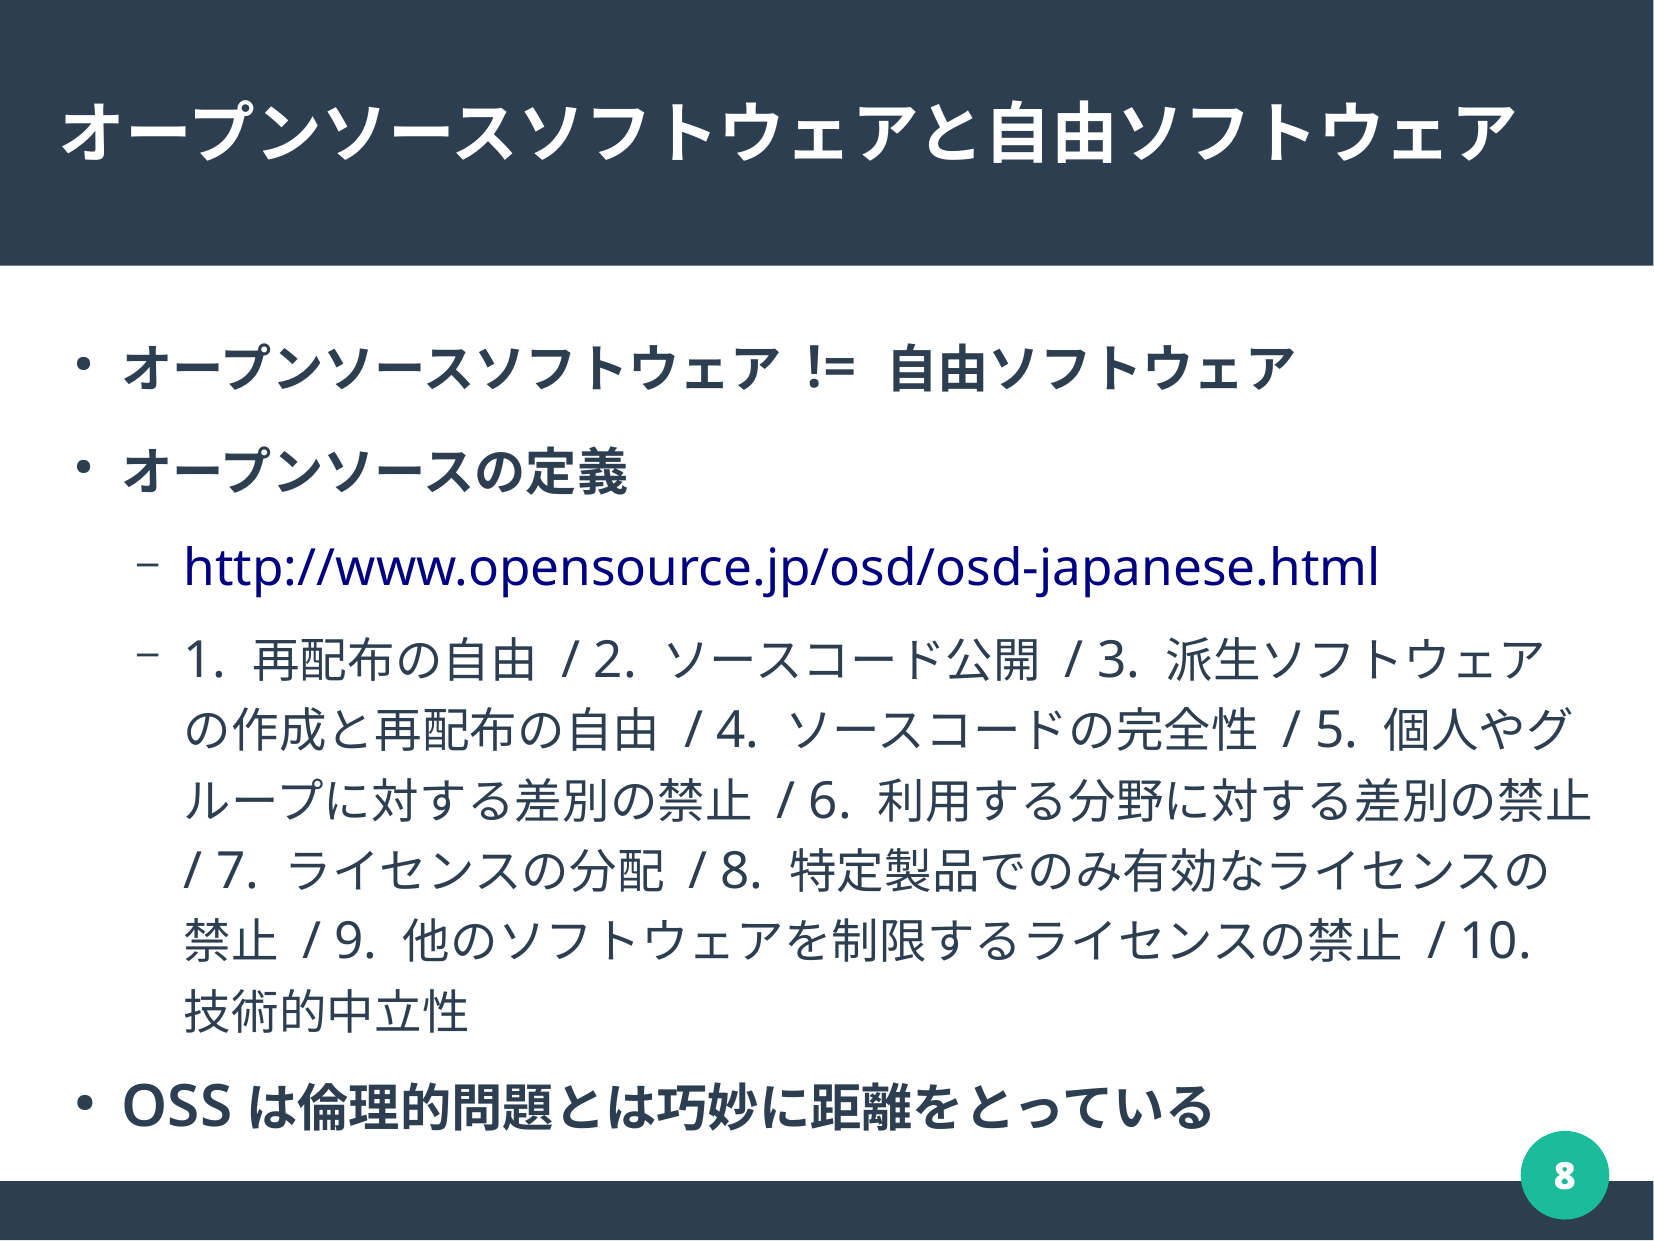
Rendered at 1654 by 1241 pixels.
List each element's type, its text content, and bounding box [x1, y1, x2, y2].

title オープンソースソフトウェアと自由ソフトウェア [59, 49, 1595, 207]
list オープンソースソフトウェア != 自由ソフトウェア オープンソースの定義 http://www.opensource.jp/osd/osd-japanese.html 1. 再配布の自由 / 2. ソースコード公開 / 3. 派生ソフトウェアの作成と再配布の自由 / 4. ソースコードの完全性 / 5. 個人やグループに対する差別の禁止 / 6. 利用する分野に対する差別の禁止 / 7. ライセンスの分配 / 8. 特定製品でのみ有効なライセンスの禁止 / 9. 他のソフトウェアを制限するライセンスの禁止 / 10. 技術的中立性 OSSは倫理的問題とは巧妙に距離をとっている [59, 324, 1595, 1152]
